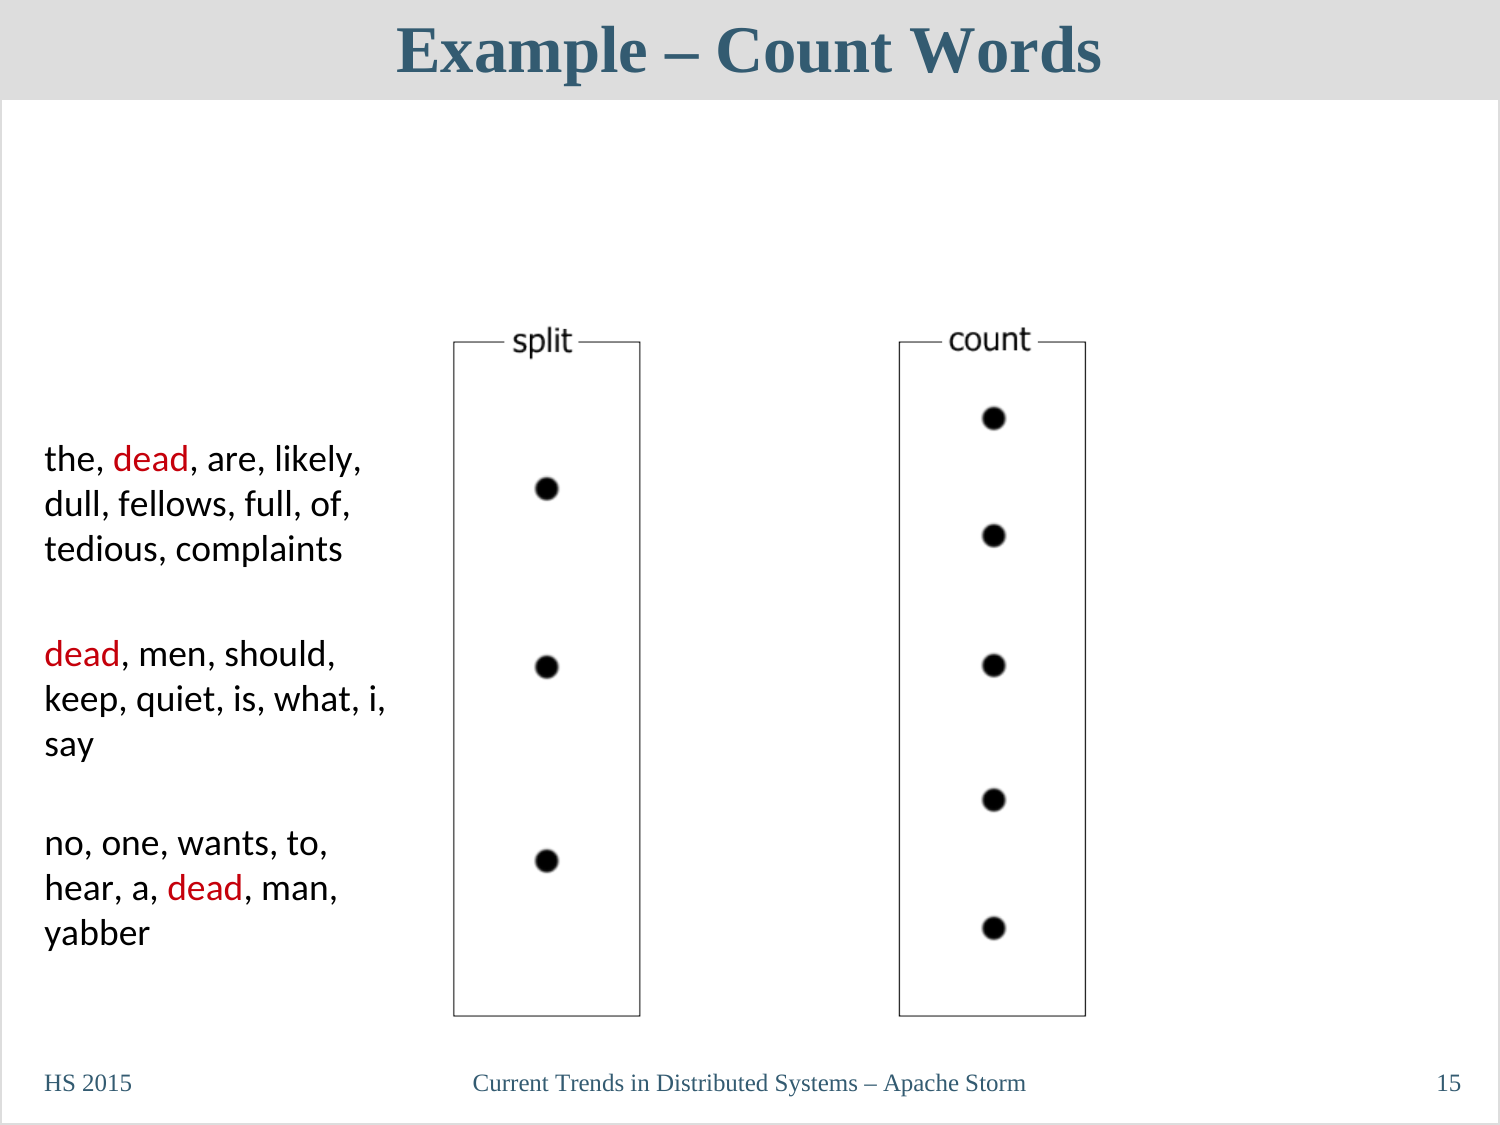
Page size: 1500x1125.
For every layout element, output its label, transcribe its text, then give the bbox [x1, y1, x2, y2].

text_box dead, men, should, keep, quiet, is, what, i, say [29, 621, 414, 772]
text_box no, one, wants, to, hear, a, dead, man, yabber [29, 810, 414, 961]
picture [0, 96, 1496, 1125]
title Example – Count Words [0, 0, 1500, 100]
text_box the, dead, are, likely, dull, fellows, full, of, tedious, complaints [29, 426, 414, 577]
